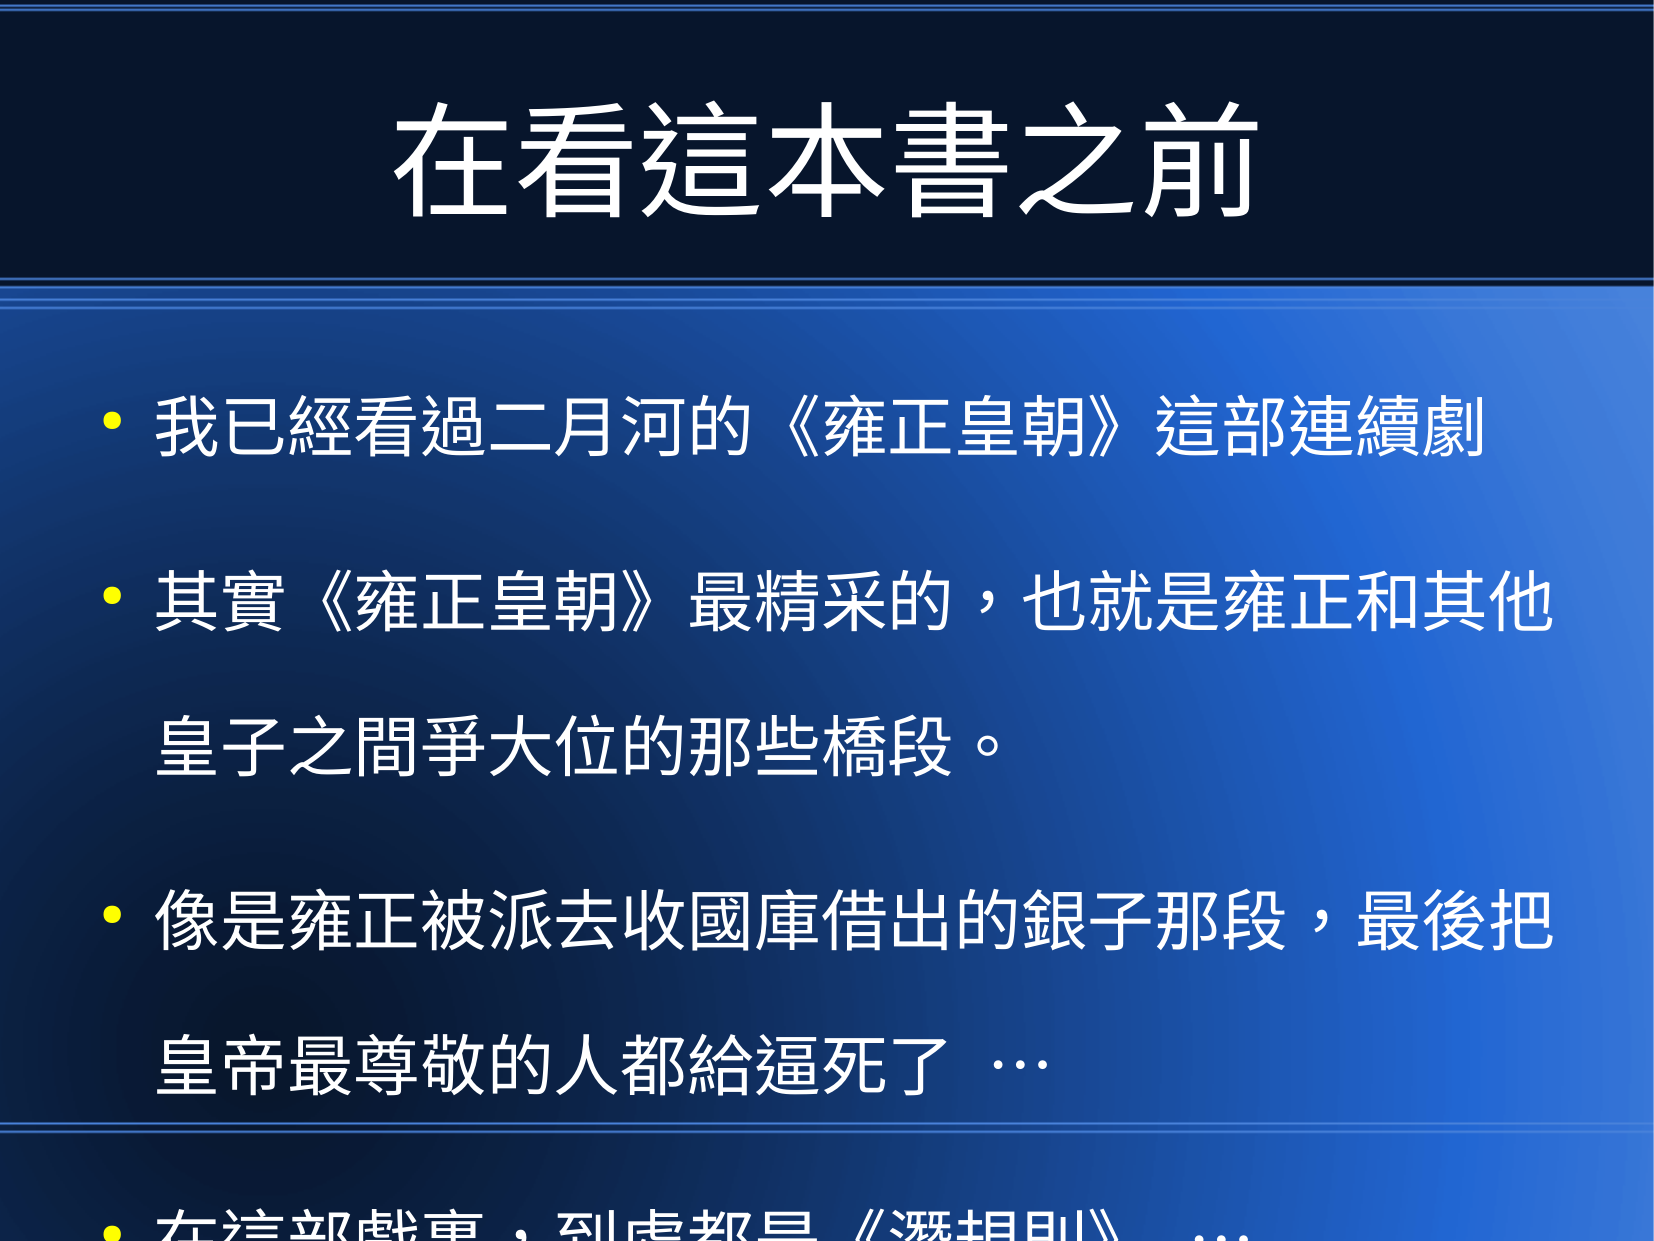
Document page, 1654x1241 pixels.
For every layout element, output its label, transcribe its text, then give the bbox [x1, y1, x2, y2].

list 我已經看過二月河的《雍正皇朝》這部連續劇 其實《雍正皇朝》最精采的，也就是雍正和其他皇子之間爭大位的那些橋段。 像是雍正被派去收國庫借出的銀子那段，最後把皇帝最尊敬的人都給逼死了 … 在這部戲裏，到處都是《潛規則》 … [82, 325, 1571, 1241]
picture [0, 0, 1654, 1241]
title 在看這本書之前 [82, 49, 1571, 257]
